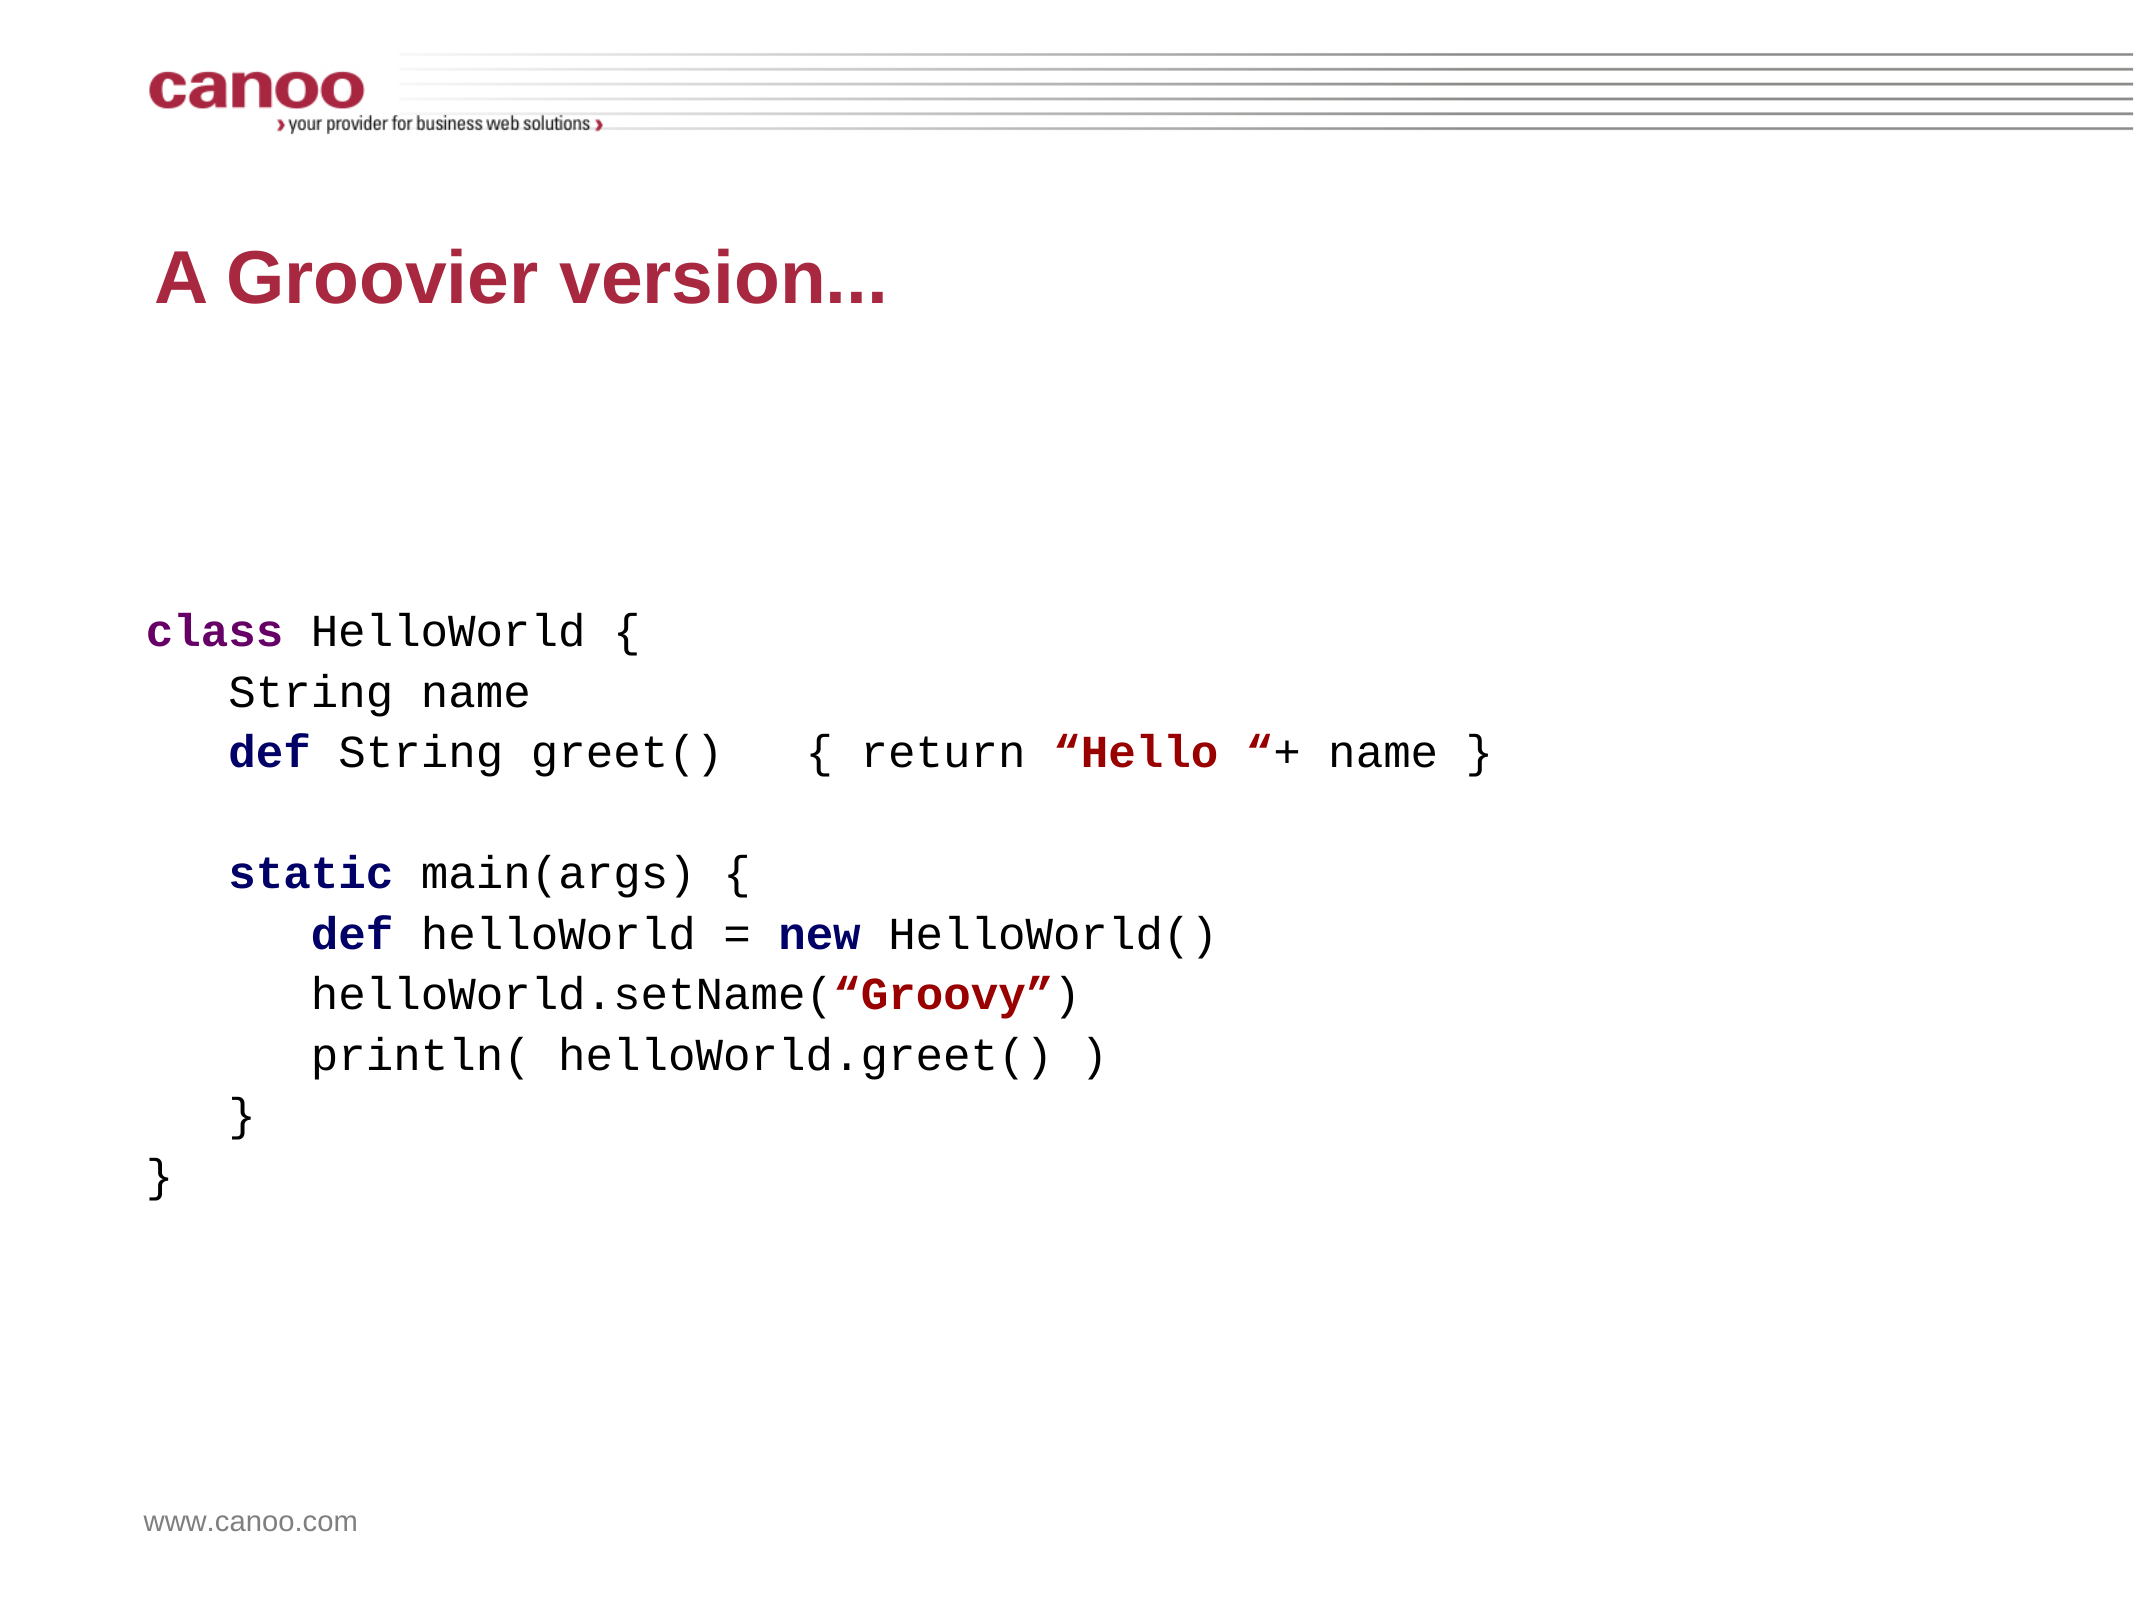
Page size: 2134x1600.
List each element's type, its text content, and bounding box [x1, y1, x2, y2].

picture [0, 21, 2134, 188]
title A Groovier version... [145, 220, 1961, 328]
subtitle class HelloWorld { String name def String greet() { return “Hello “+ name } static main(args) { def helloWorld = new HelloWorld() helloWorld.setName(“Groovy”) println( helloWorld.greet() ) } } [145, 391, 1959, 1404]
